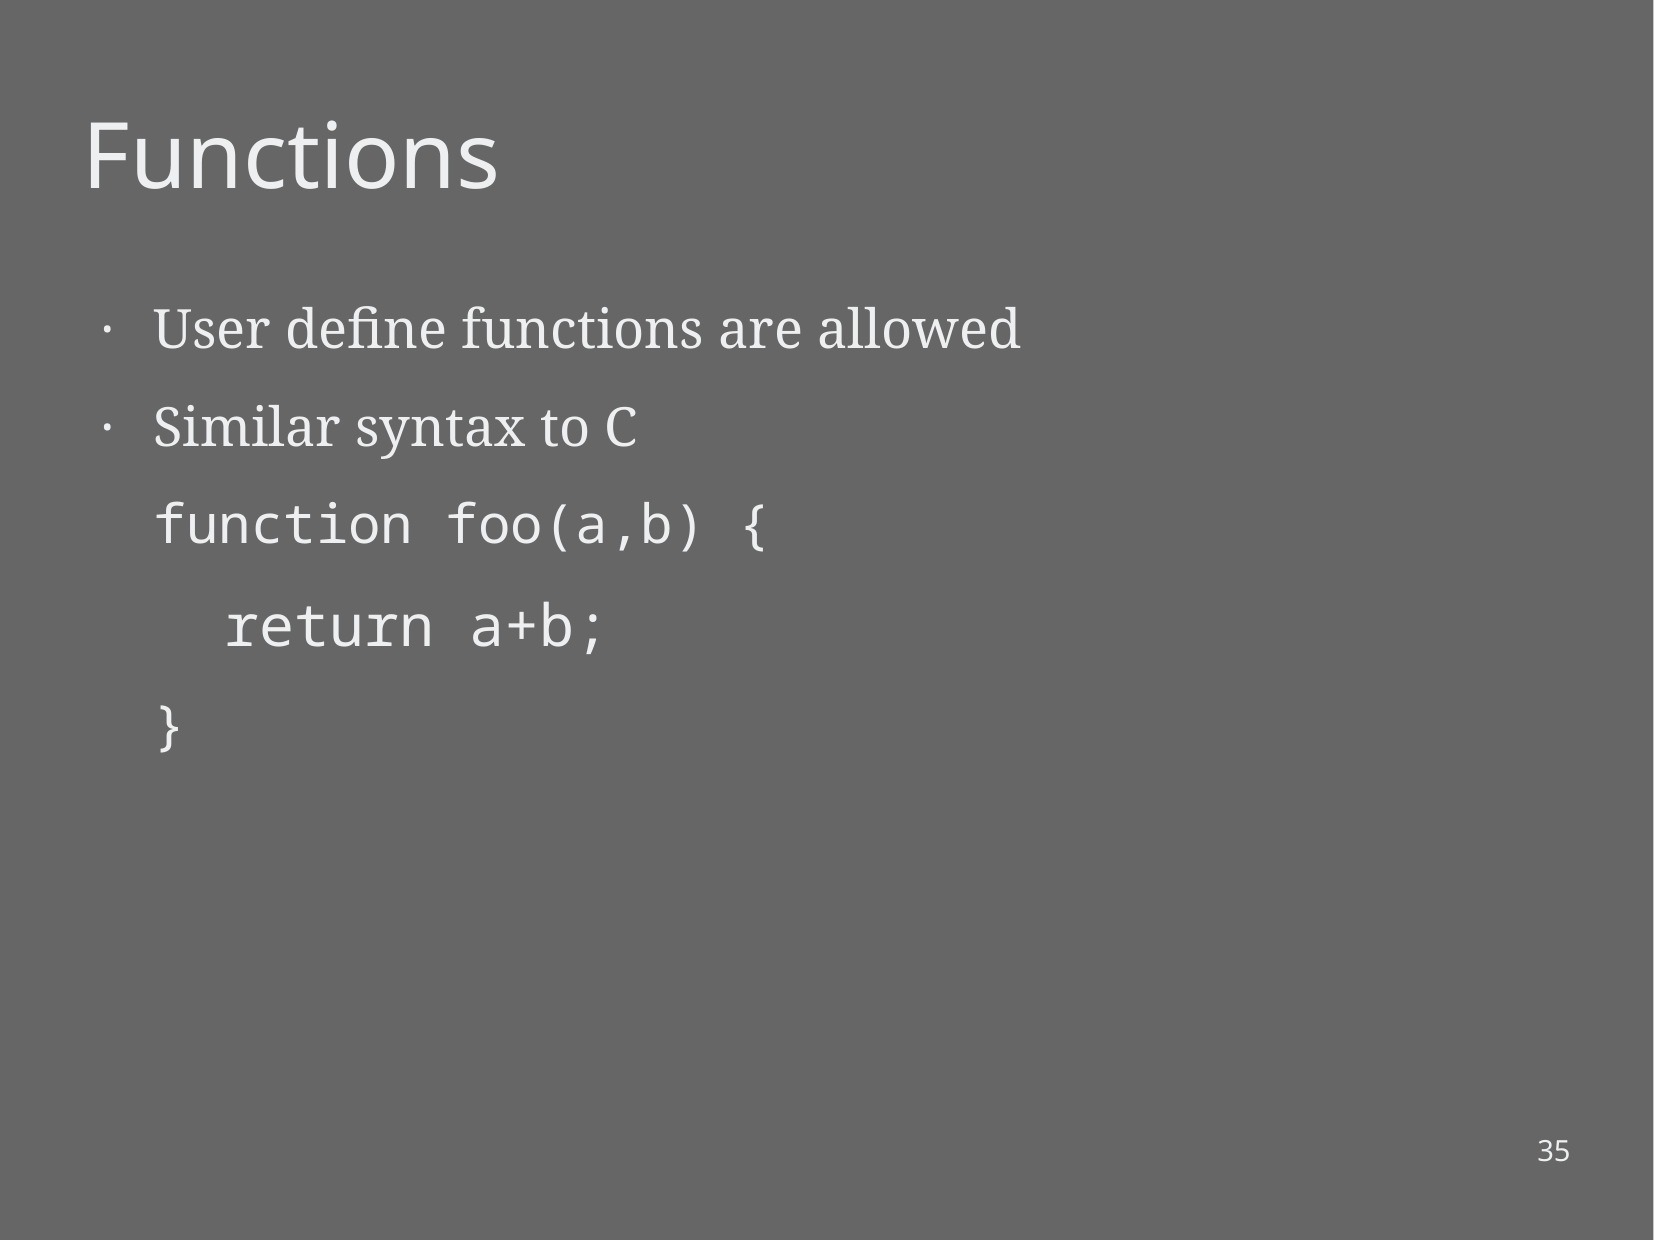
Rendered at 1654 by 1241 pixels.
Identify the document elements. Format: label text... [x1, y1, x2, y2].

list User define functions are allowed Similar syntax to C function foo(a,b) { return a+b; } [82, 290, 1571, 1010]
title Functions [82, 49, 1571, 257]
